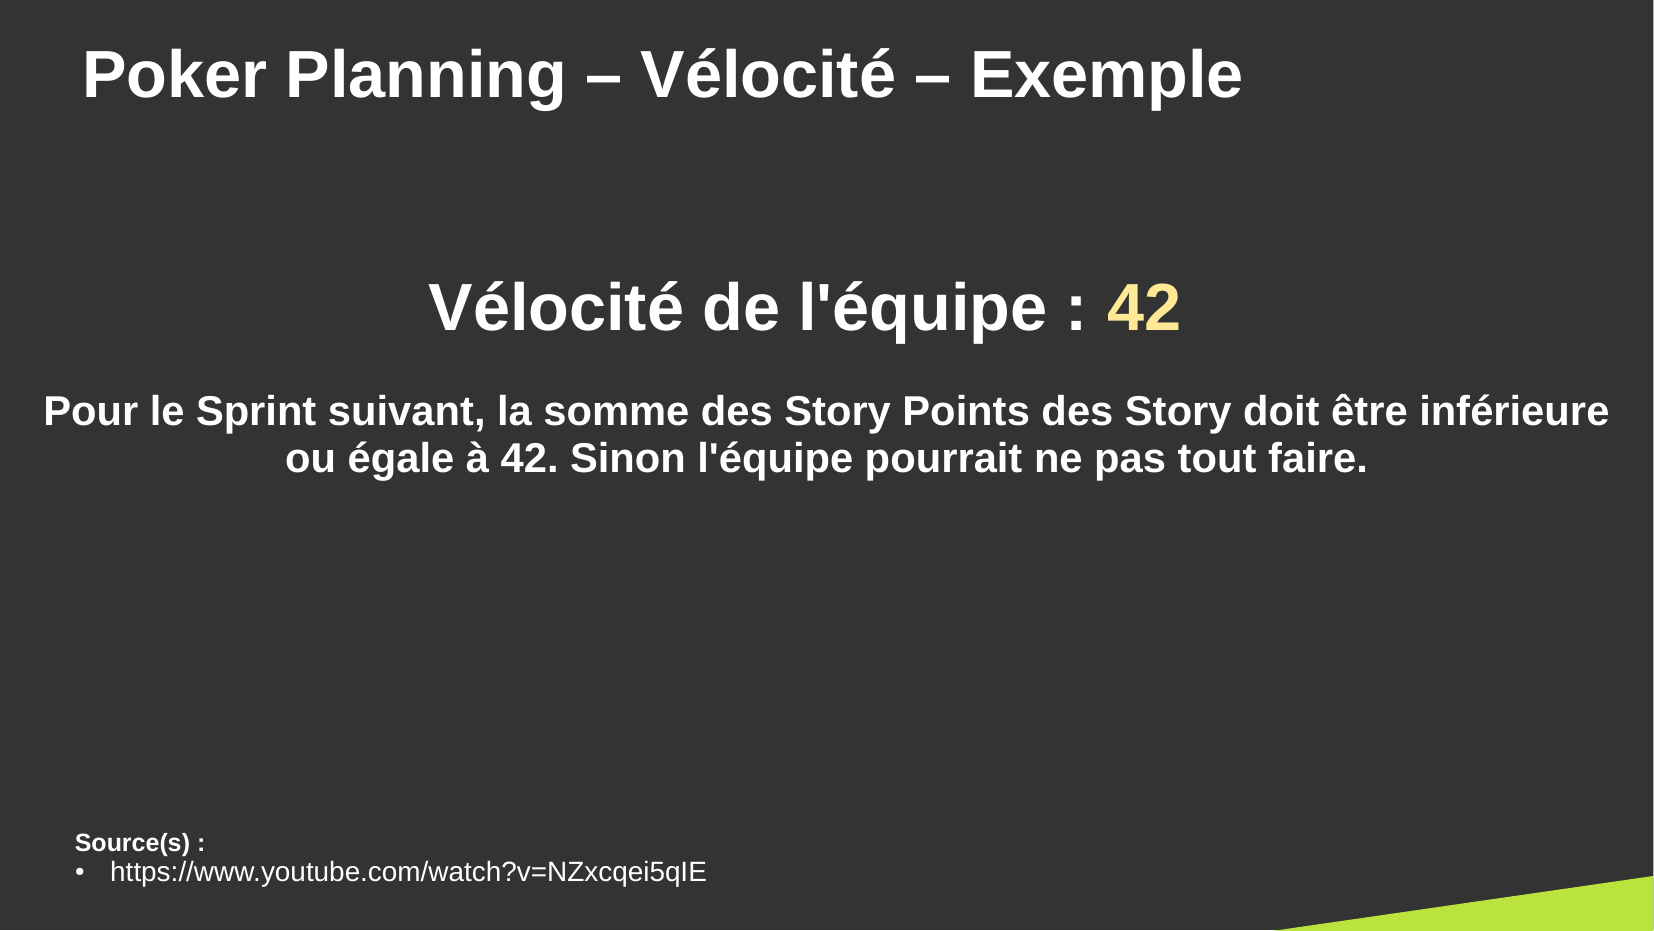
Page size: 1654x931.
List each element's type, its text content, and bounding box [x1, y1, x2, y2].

text_box Source(s) : https://www.youtube.com/watch?v=NZxcqei5qIE [60, 821, 1546, 921]
title Poker Planning – Vélocité – Exemple [82, 37, 1571, 122]
text_box [1271, 875, 1654, 931]
title Vélocité de l'équipe : 42 [389, 236, 1221, 378]
title Pour le Sprint suivant, la somme des Story Points des Story doit être inférieure ou égale à 42. Sinon l'équipe pourrait ne pas tout faire. [31, 387, 1622, 481]
